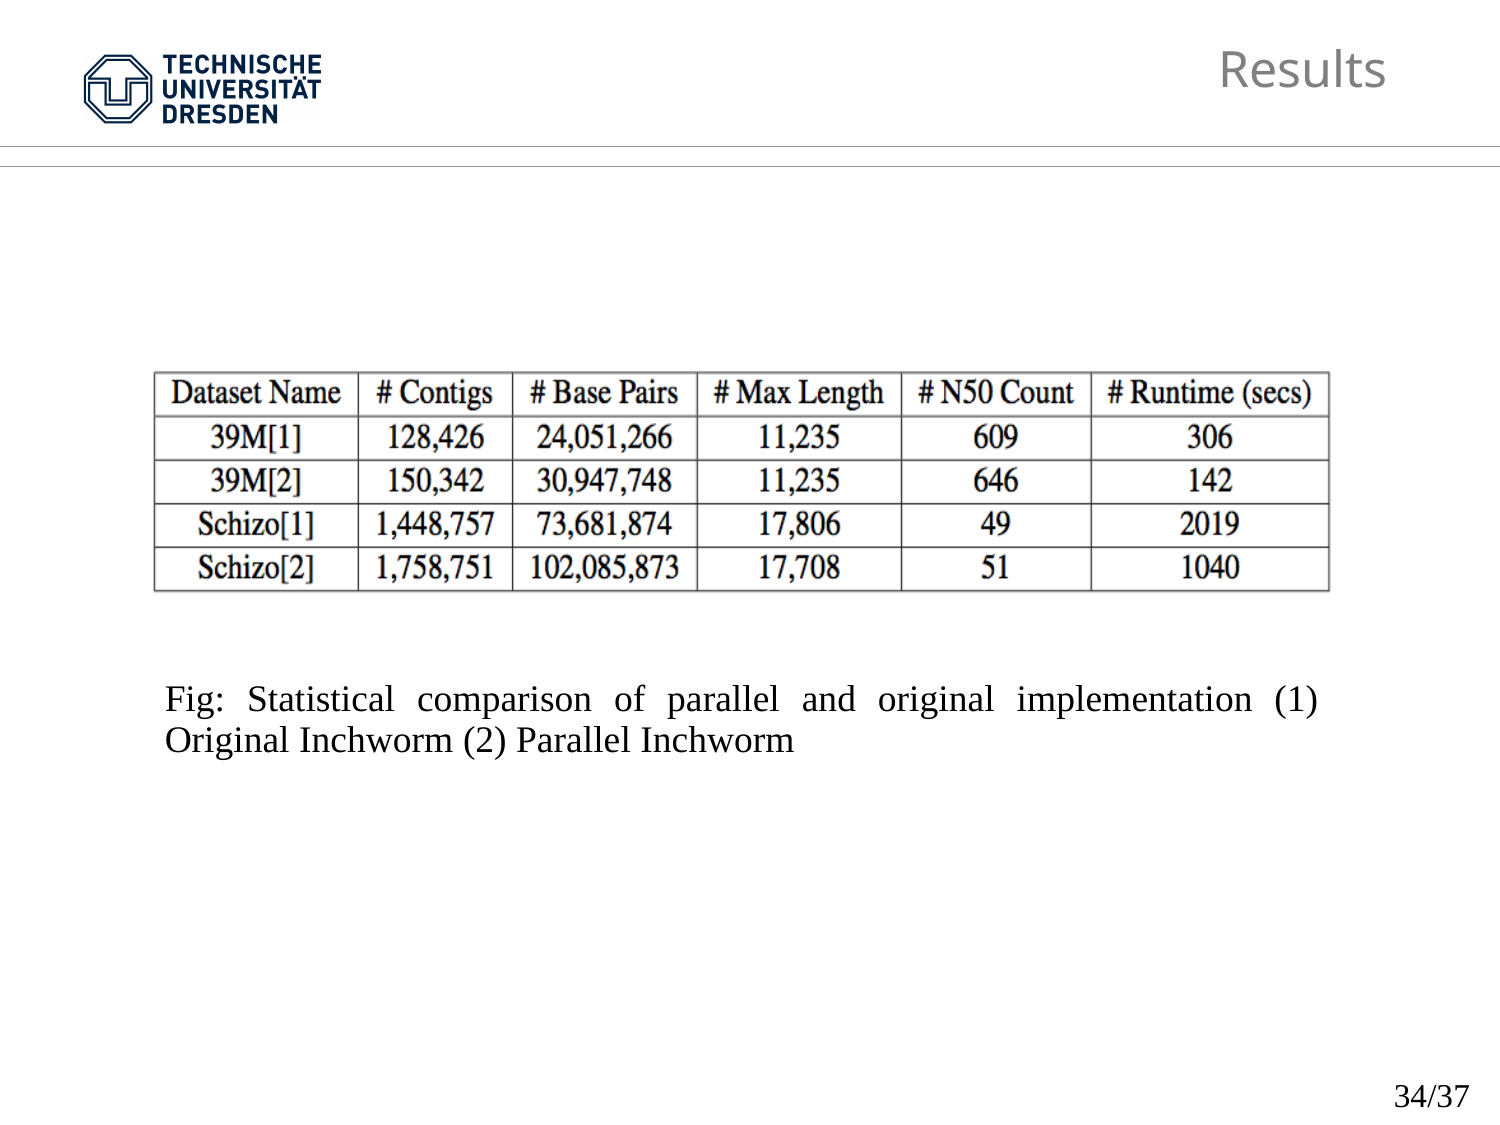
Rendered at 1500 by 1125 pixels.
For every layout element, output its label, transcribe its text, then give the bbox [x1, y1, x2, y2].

picture [83, 54, 321, 124]
picture [136, 344, 1351, 622]
text_box Fig: Statistical comparison of parallel and original implementation (1) Original Inchworm (2) Parallel Inchworm [150, 670, 1336, 871]
title Results [498, 0, 1388, 136]
